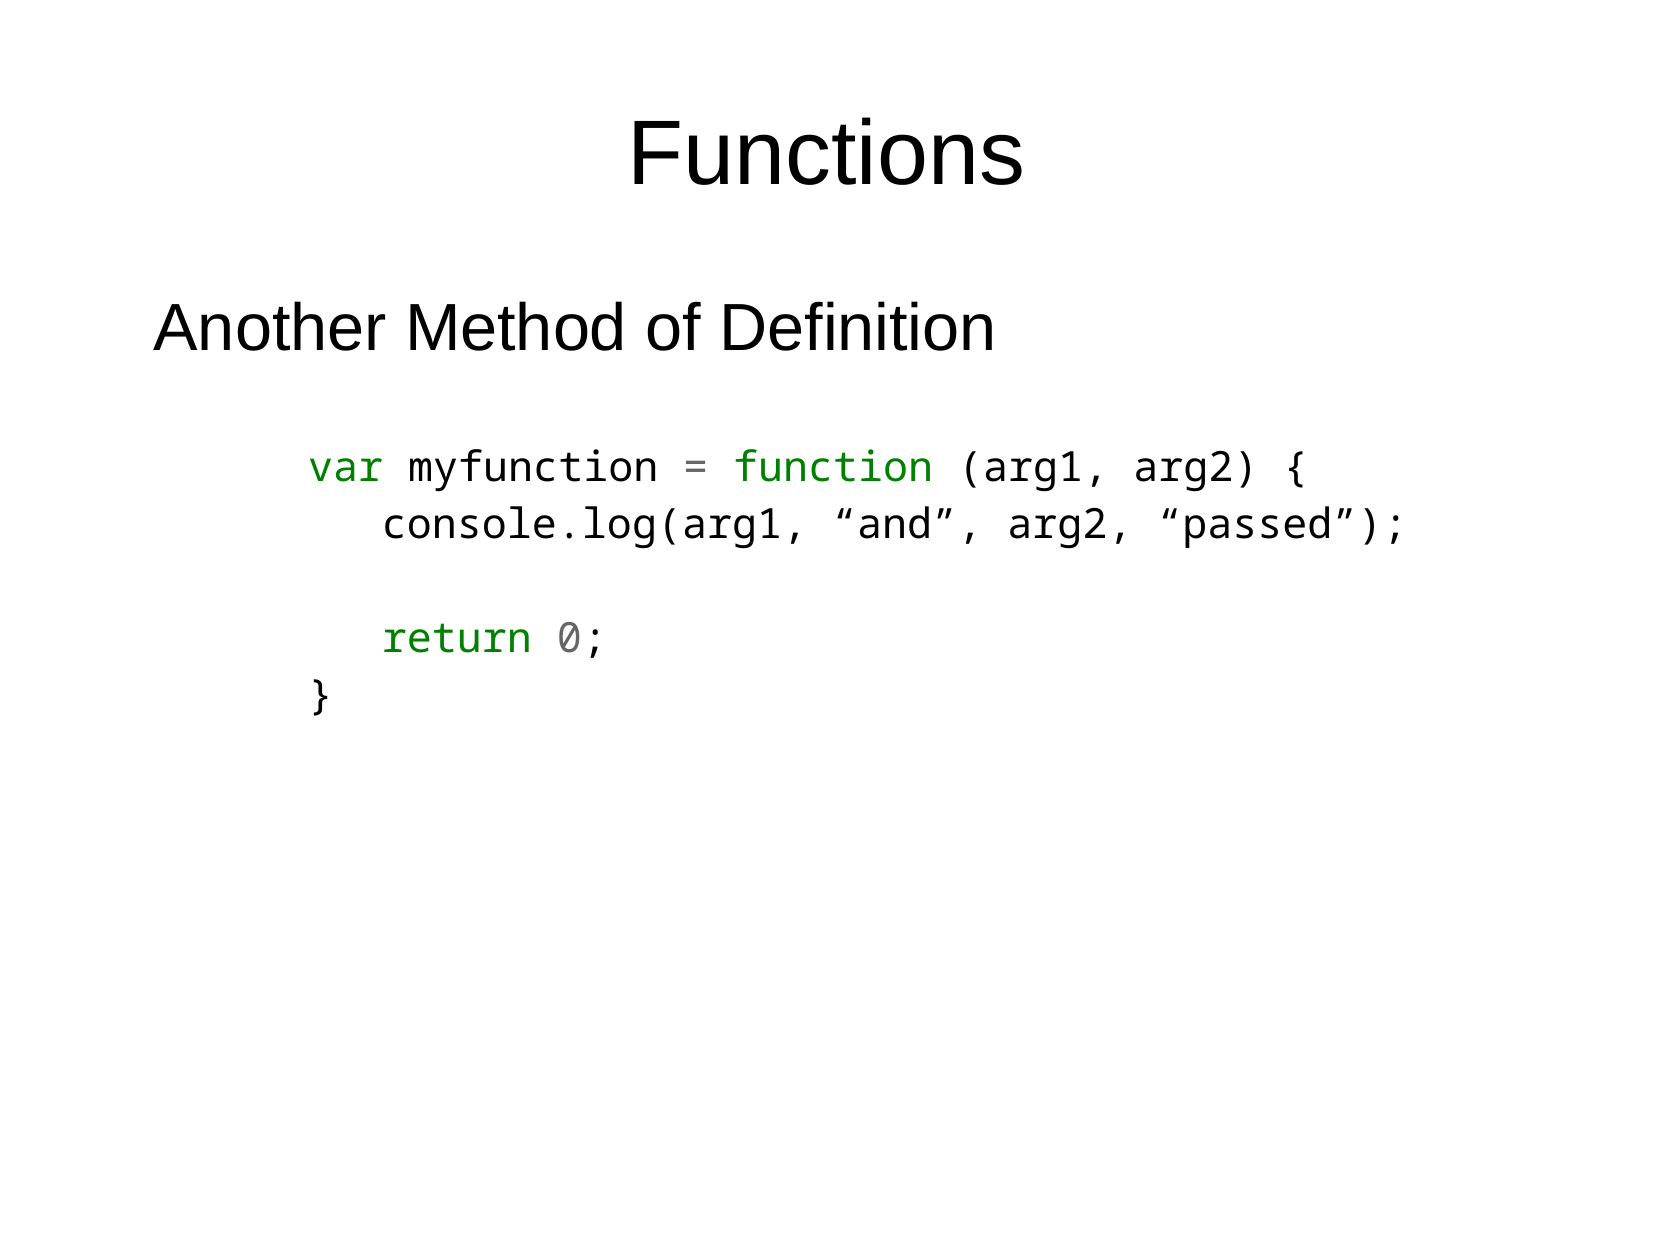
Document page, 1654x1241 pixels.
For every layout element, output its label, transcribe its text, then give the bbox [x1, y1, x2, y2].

list Another Method of Definition [82, 290, 1571, 1010]
text_box var myfunction = function (arg1, arg2) { console.log(arg1, “and”, arg2, “passed”); return 0; } [308, 437, 1418, 680]
title Functions [82, 49, 1571, 257]
